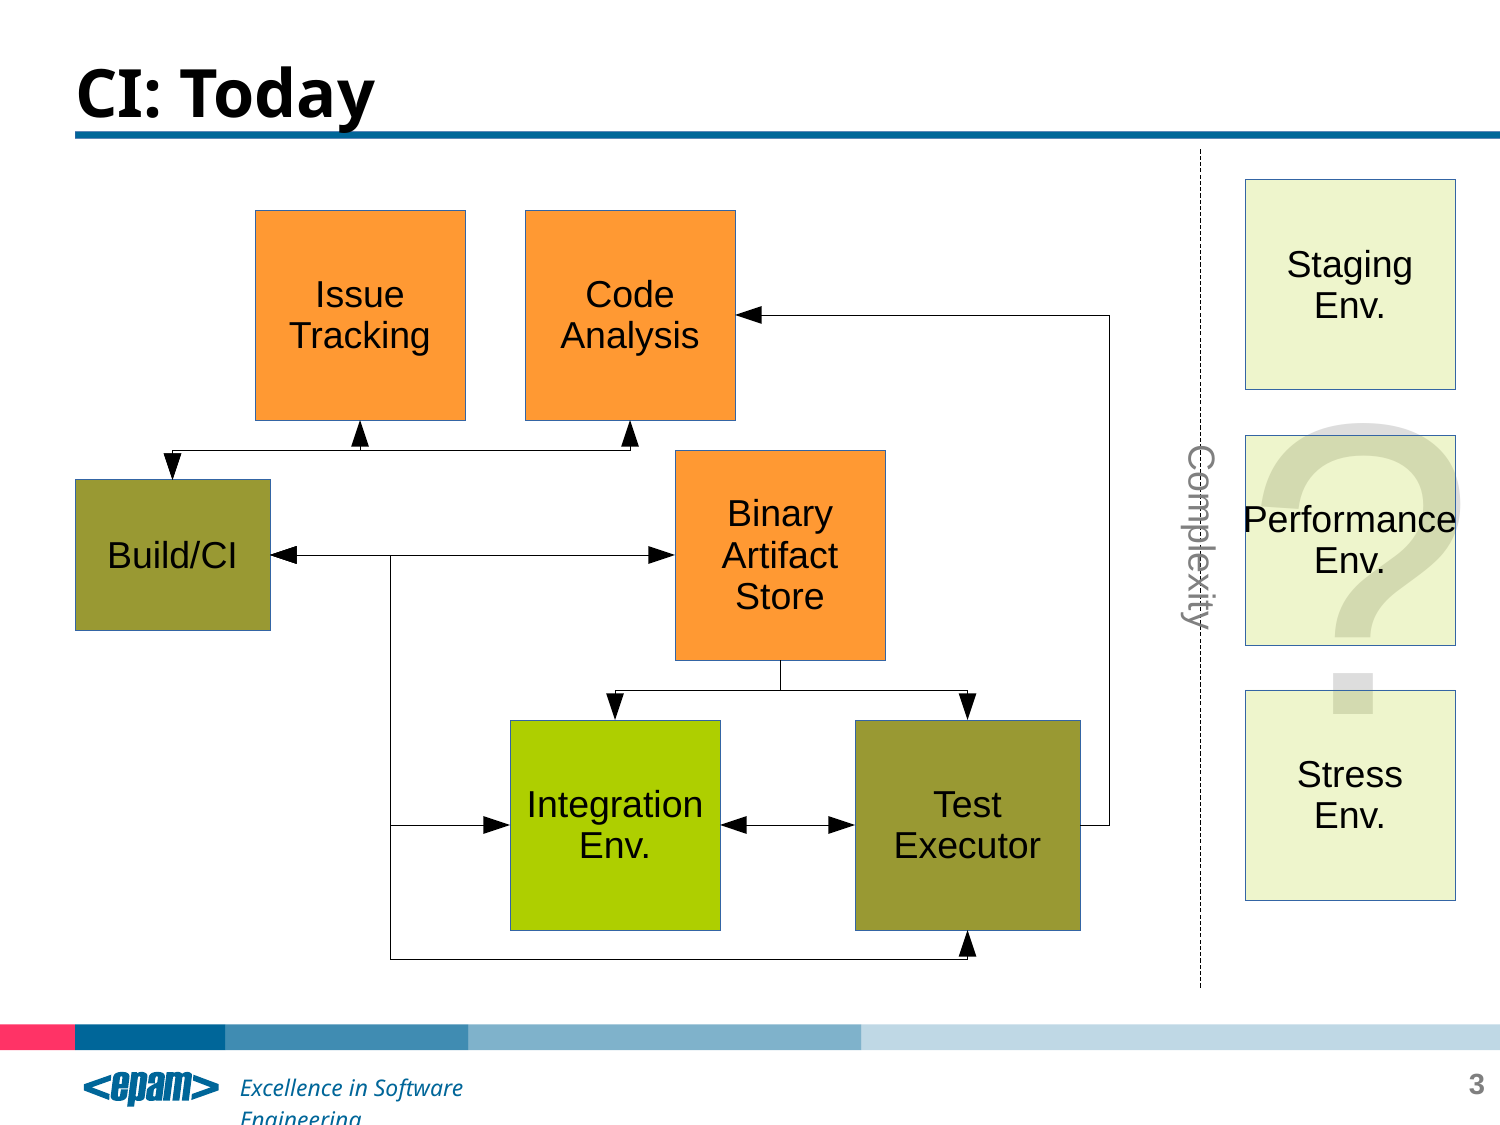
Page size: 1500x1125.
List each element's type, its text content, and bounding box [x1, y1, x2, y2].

text_box Complexity [1173, 430, 1231, 646]
text_box <number> [1410, 1065, 1486, 1111]
text_box Stress Env. [1245, 690, 1456, 901]
text_box Binary Artifact Store [675, 450, 886, 661]
text_box Performance Env. [1245, 435, 1456, 646]
text_box Code Analysis [525, 210, 736, 421]
text_box Integration Env. [510, 720, 721, 931]
text_box Staging Env. [1245, 179, 1456, 390]
text_box Build/CI [75, 479, 271, 631]
text_box Issue Tracking [255, 210, 466, 421]
title CI: Today [75, 44, 1500, 138]
text_box ? [1230, 329, 1486, 811]
text_box Test Executor [855, 720, 1081, 931]
